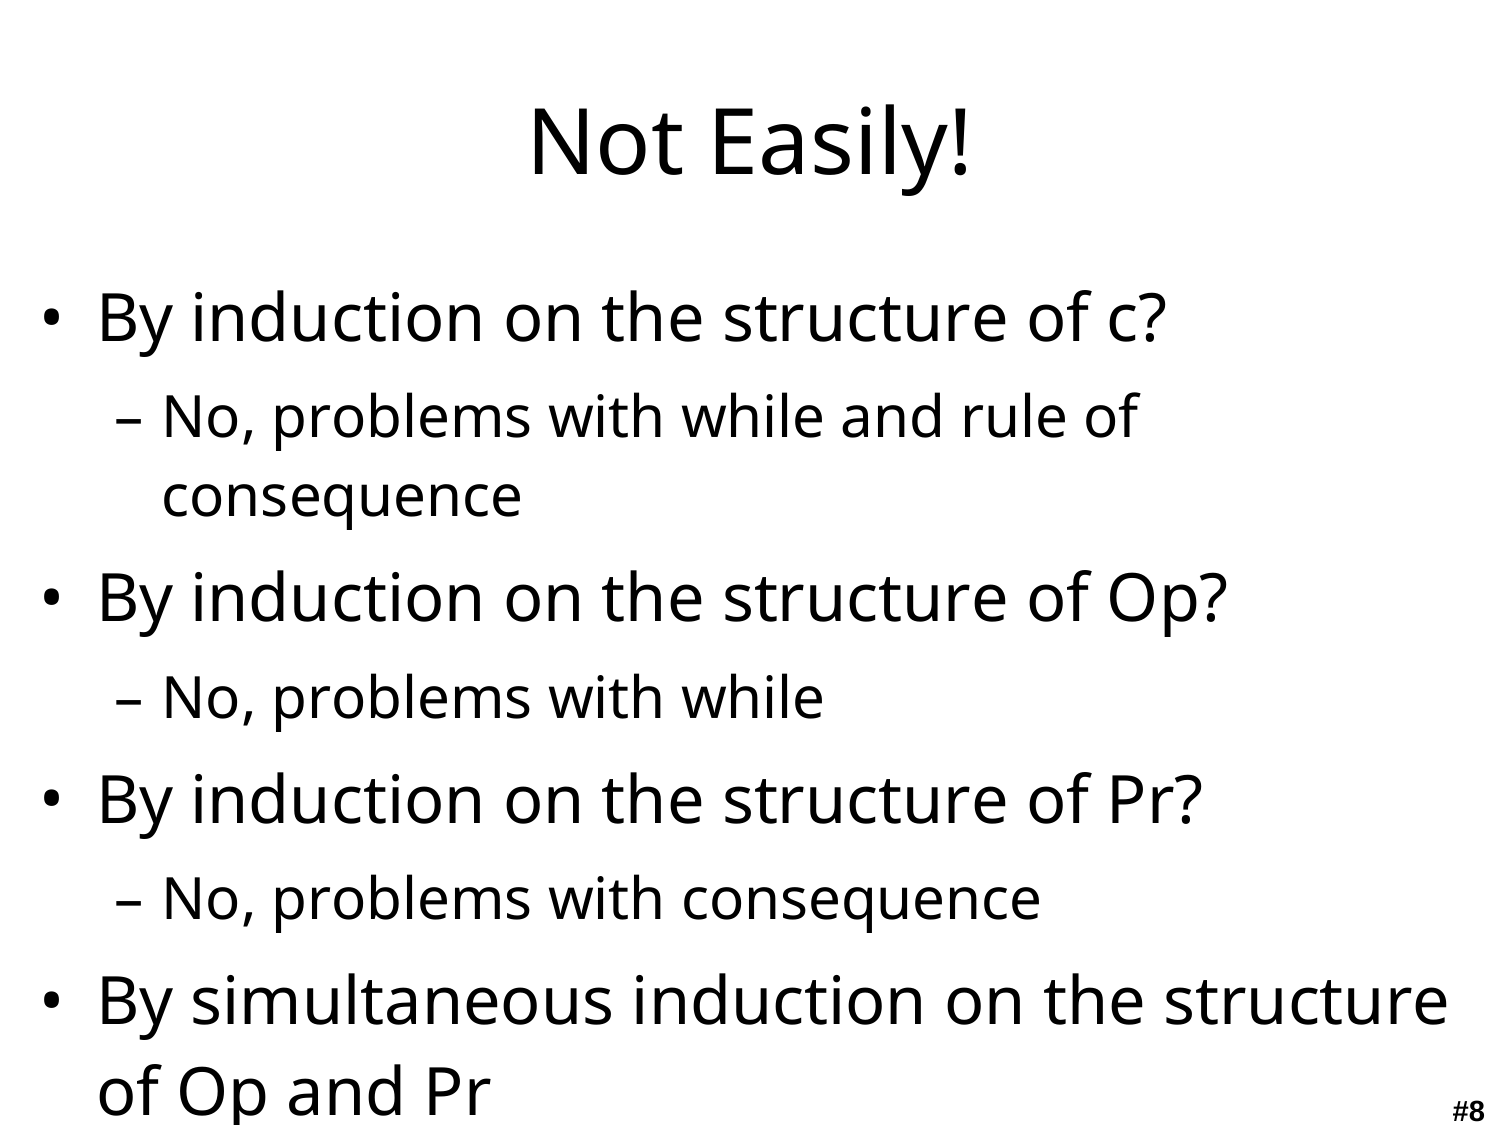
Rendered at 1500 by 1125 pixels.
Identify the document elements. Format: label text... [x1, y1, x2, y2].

title Not Easily! [24, 45, 1476, 233]
list By induction on the structure of c? No, problems with while and rule of consequence By induction on the structure of Op? No, problems with while By induction on the structure of Pr? No, problems with consequence By simultaneous induction on the structure of Op and Pr Yes! New Technique! [24, 262, 1476, 1101]
